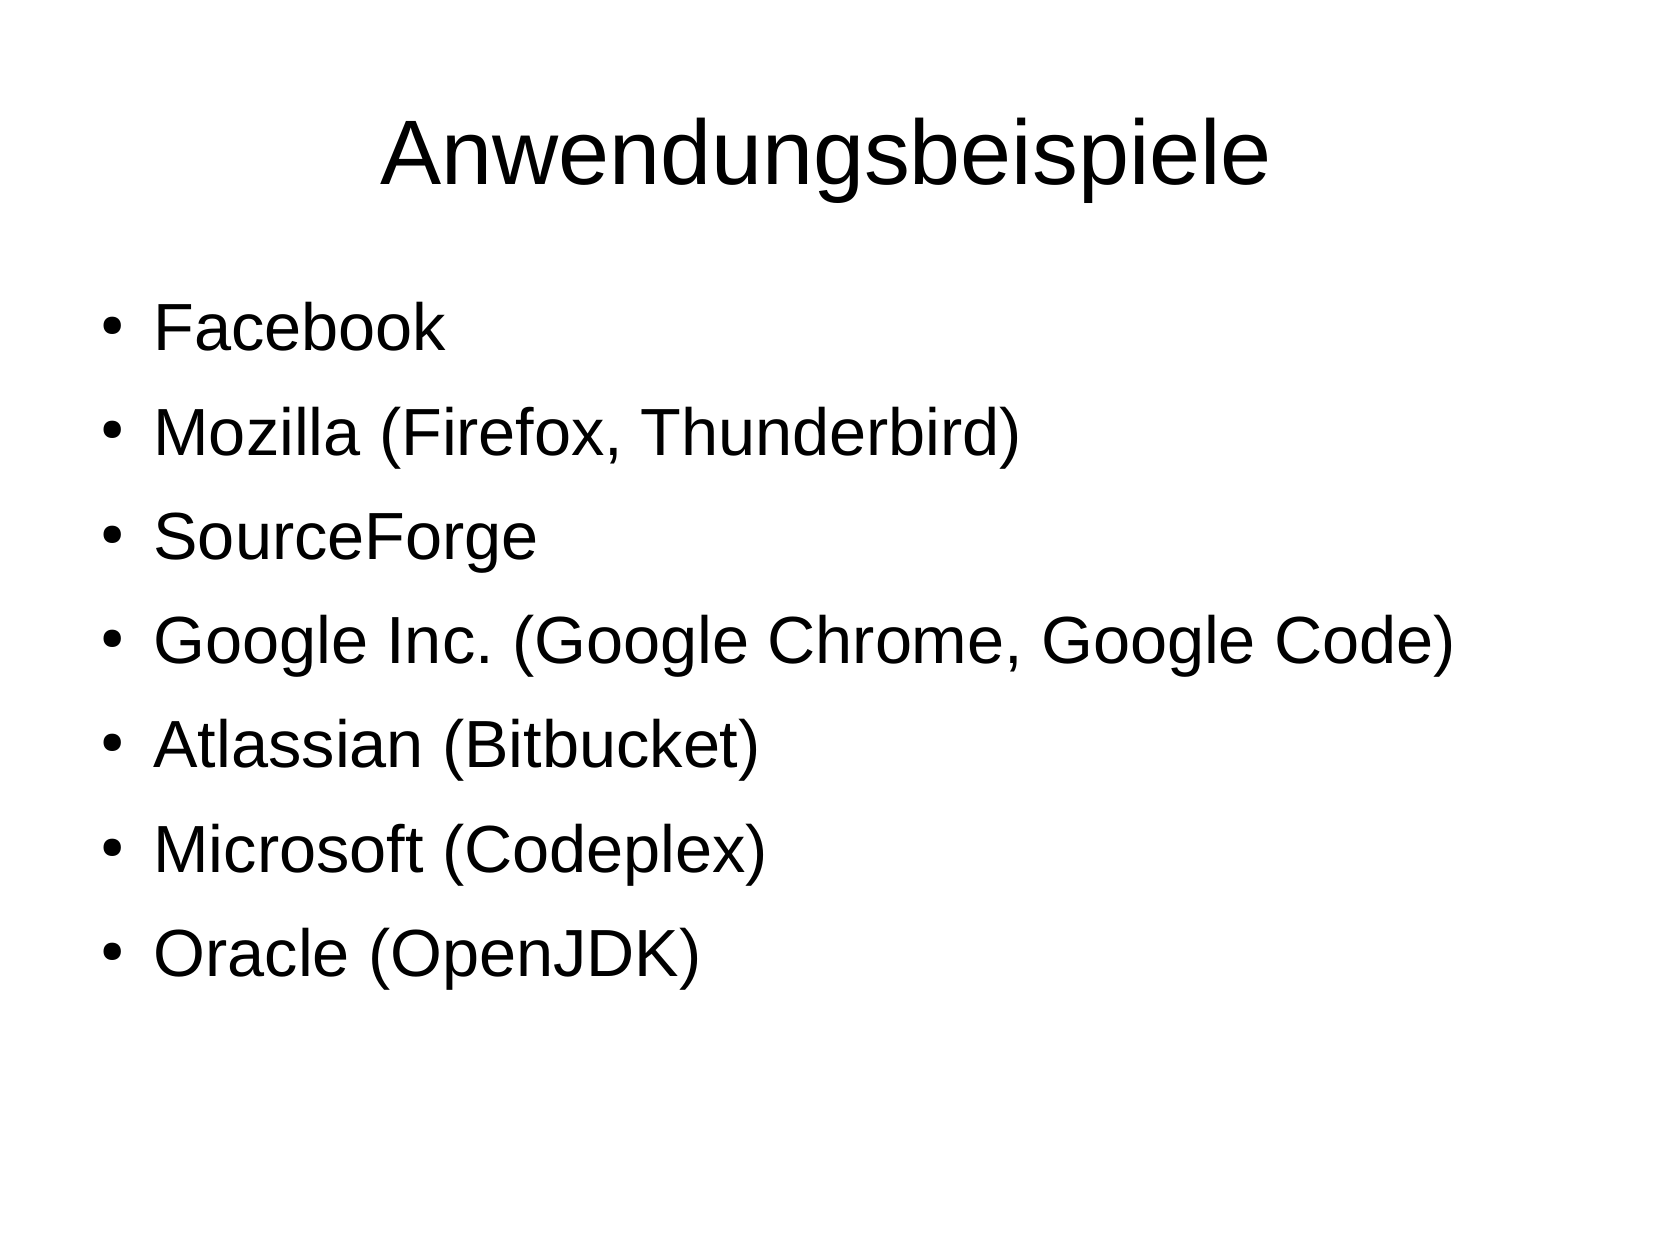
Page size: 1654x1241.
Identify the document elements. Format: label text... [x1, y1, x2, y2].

list Facebook Mozilla (Firefox, Thunderbird) SourceForge Google Inc. (Google Chrome, Google Code) Atlassian (Bitbucket) Microsoft (Codeplex) Oracle (OpenJDK) [82, 290, 1571, 1010]
title Anwendungsbeispiele [82, 49, 1571, 257]
